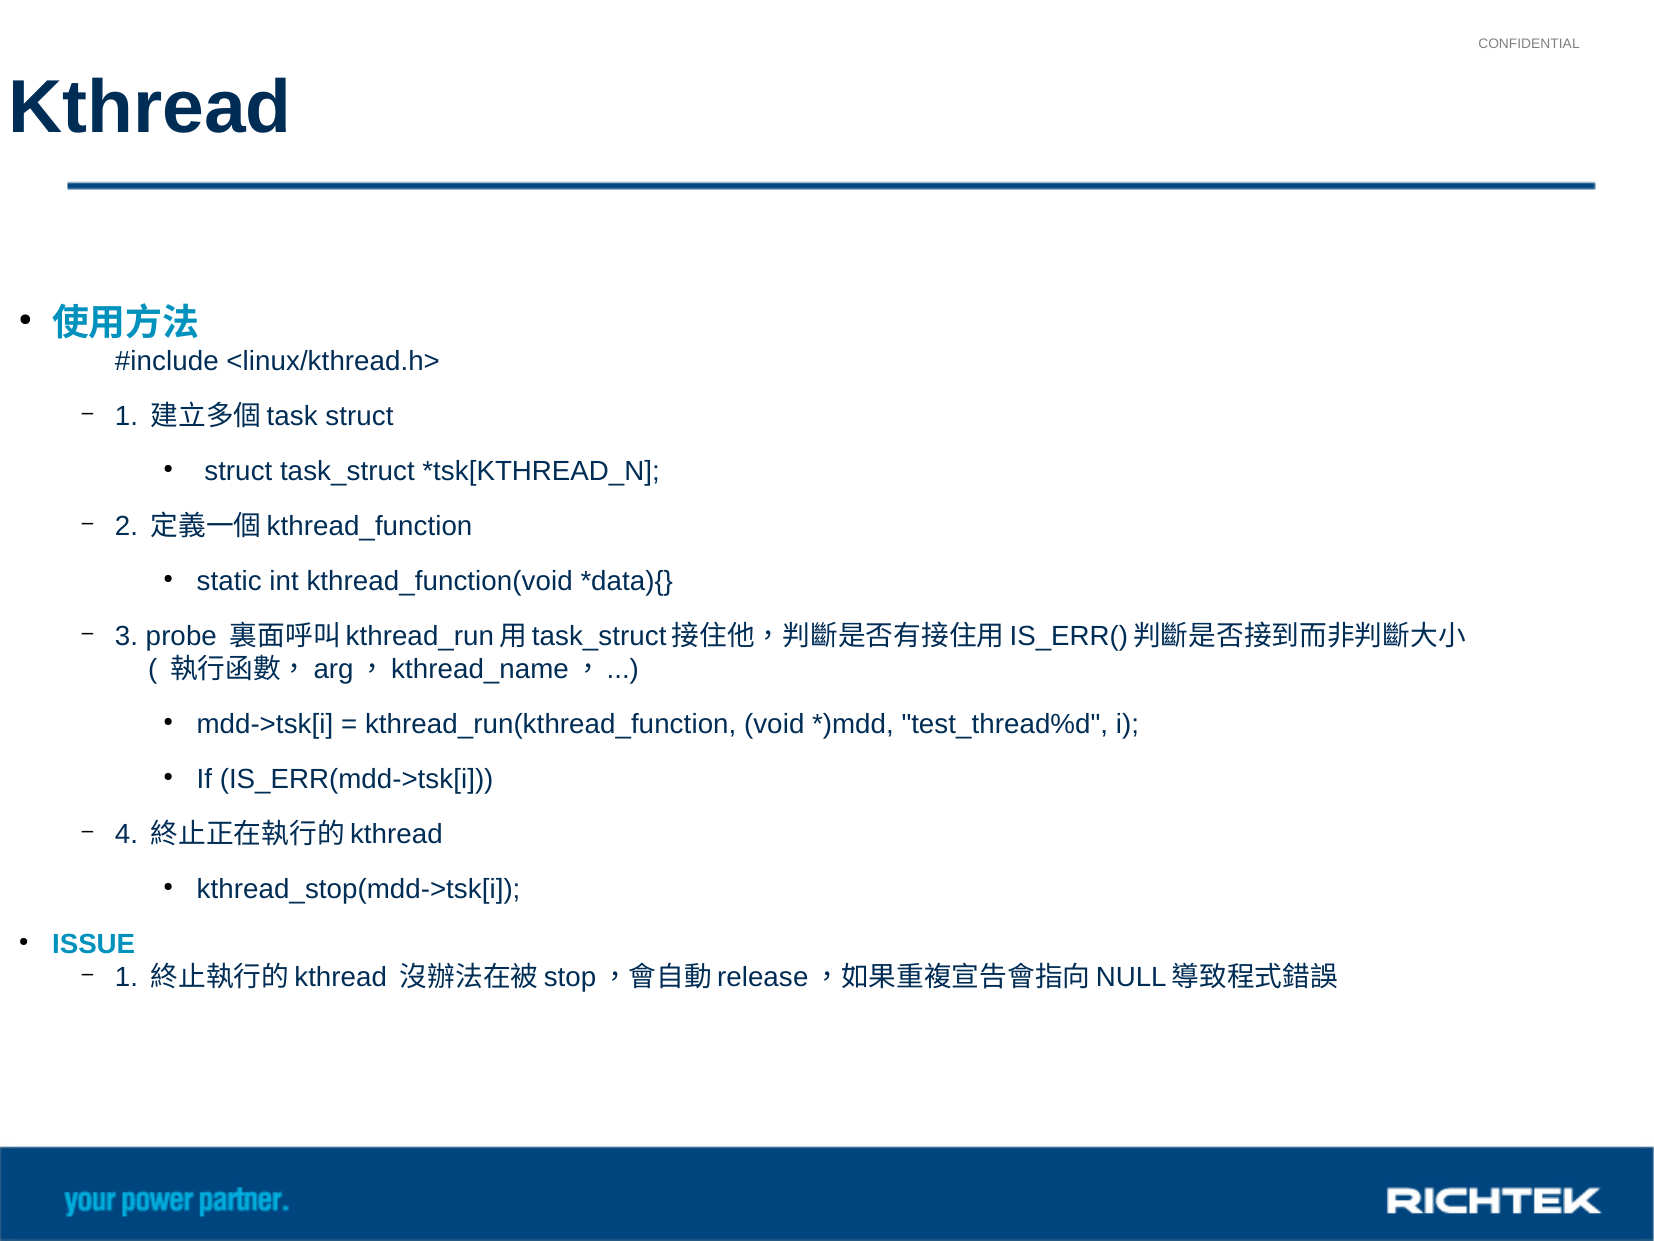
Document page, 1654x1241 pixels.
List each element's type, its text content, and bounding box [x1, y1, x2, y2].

list 使用方法 #include <linux/kthread.h> 1. 建立多個task struct struct task_struct *tsk[KTHREAD_N]; 2. 定義一個kthread_function static int kthread_function(void *data){} 3. probe 裏面呼叫kthread_run用task_struct接住他，判斷是否有接住用IS_ERR()判斷是否接到而非判斷大小 ( 執行函數，arg，kthread_name，...) mdd->tsk[i] = kthread_run(kthread_function, (void *)mdd, "test_thread%d", i); If (IS_ERR(mdd->tsk[i])) 4. 終止正在執行的kthread kthread_stop(mdd->tsk[i]); ISSUE 1. 終止執行的kthread 沒辦法在被stop，會自動release，如果重複宣告會指向NULL導致程式錯誤 [0, 290, 1489, 1010]
title Kthread [0, 49, 1489, 257]
